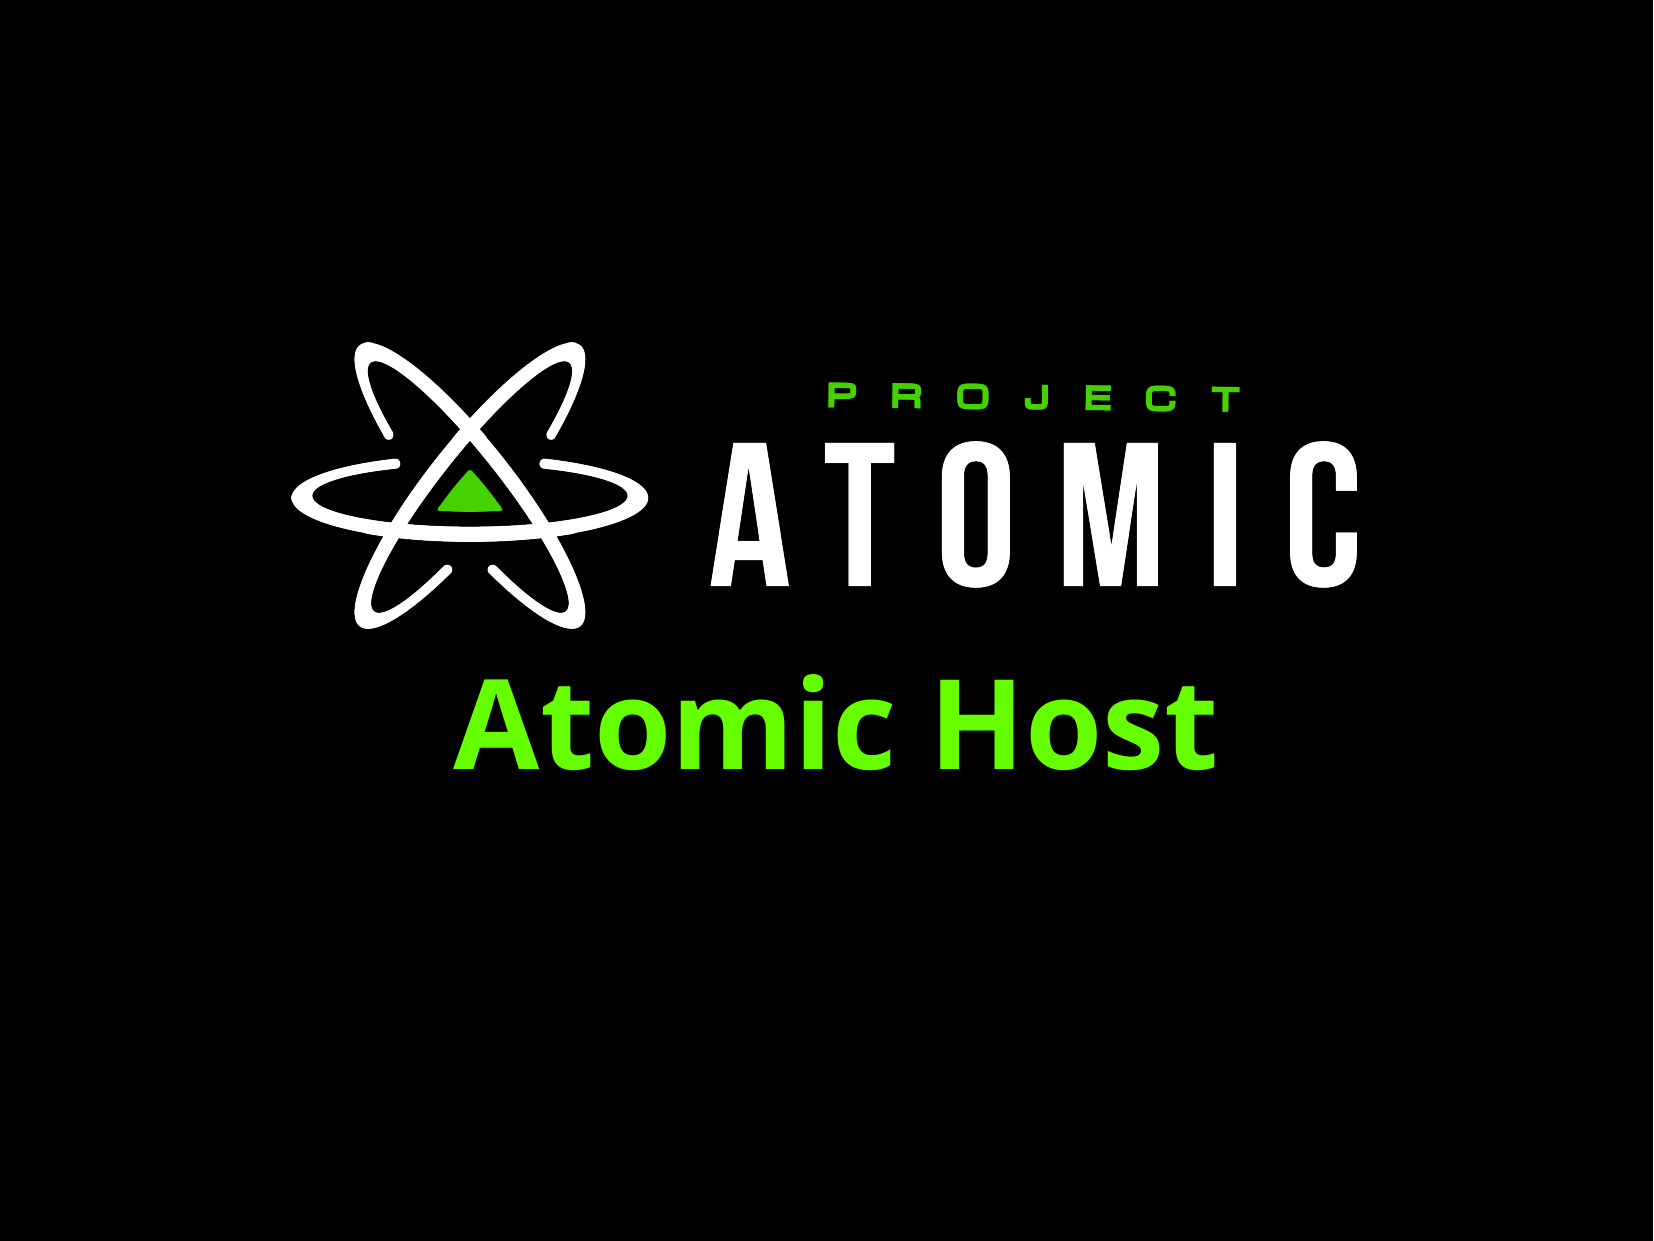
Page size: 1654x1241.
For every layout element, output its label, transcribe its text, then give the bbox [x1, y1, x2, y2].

picture [291, 342, 1357, 629]
title Atomic Host [92, 457, 1581, 814]
